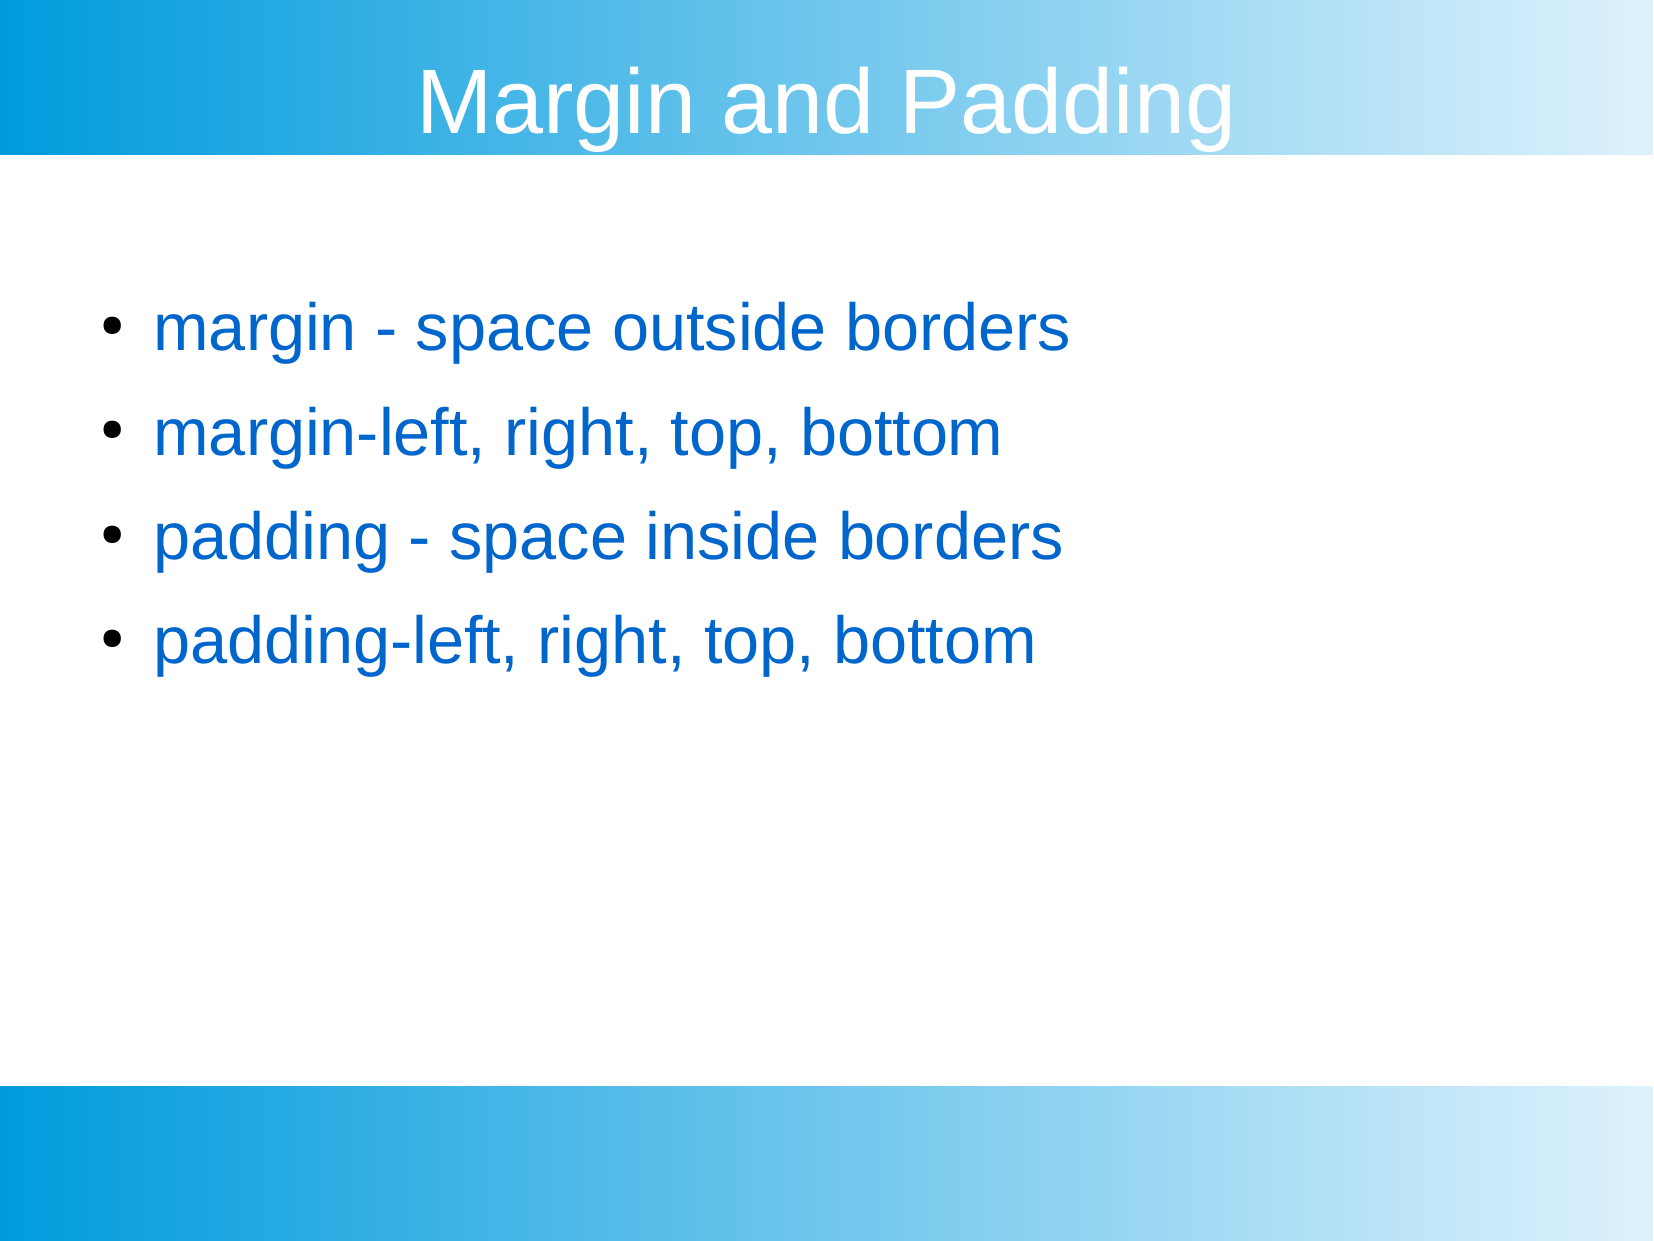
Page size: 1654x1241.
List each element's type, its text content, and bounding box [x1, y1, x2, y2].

list margin - space outside borders margin-left, right, top, bottom padding - space inside borders padding-left, right, top, bottom [82, 290, 1571, 1010]
title Margin and Padding [82, 49, 1571, 155]
